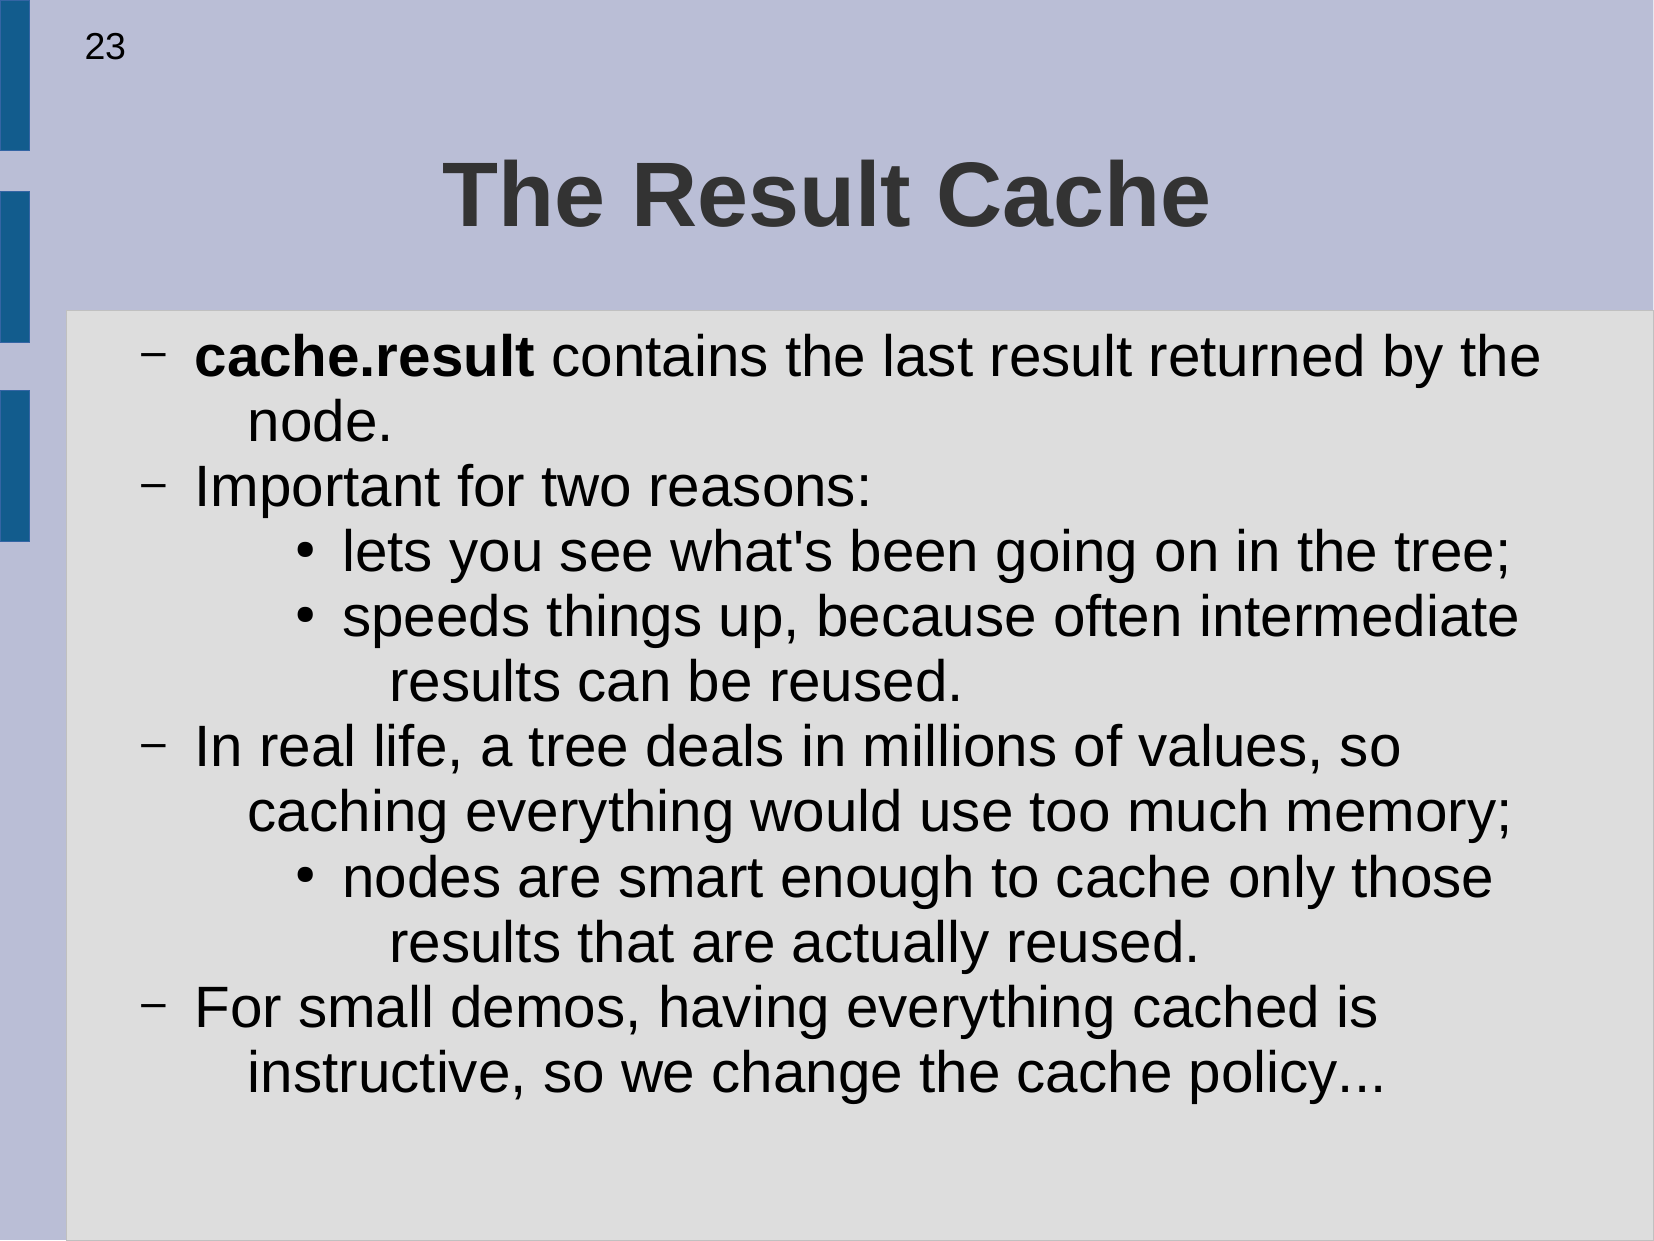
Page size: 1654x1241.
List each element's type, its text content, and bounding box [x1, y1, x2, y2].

text_box cache.result contains the last result returned by the node. Important for two reasons: lets you see what's been going on in the tree; speeds things up, because often intermediate results can be reused. In real life, a tree deals in millions of values, so caching everything would use too much memory; nodes are smart enough to cache only those results that are actually reused. For small demos, having everything cached is instructive, so we change the cache policy... [91, 316, 1622, 1145]
text_box <number> [69, 18, 271, 92]
title The Result Cache [121, 91, 1534, 299]
